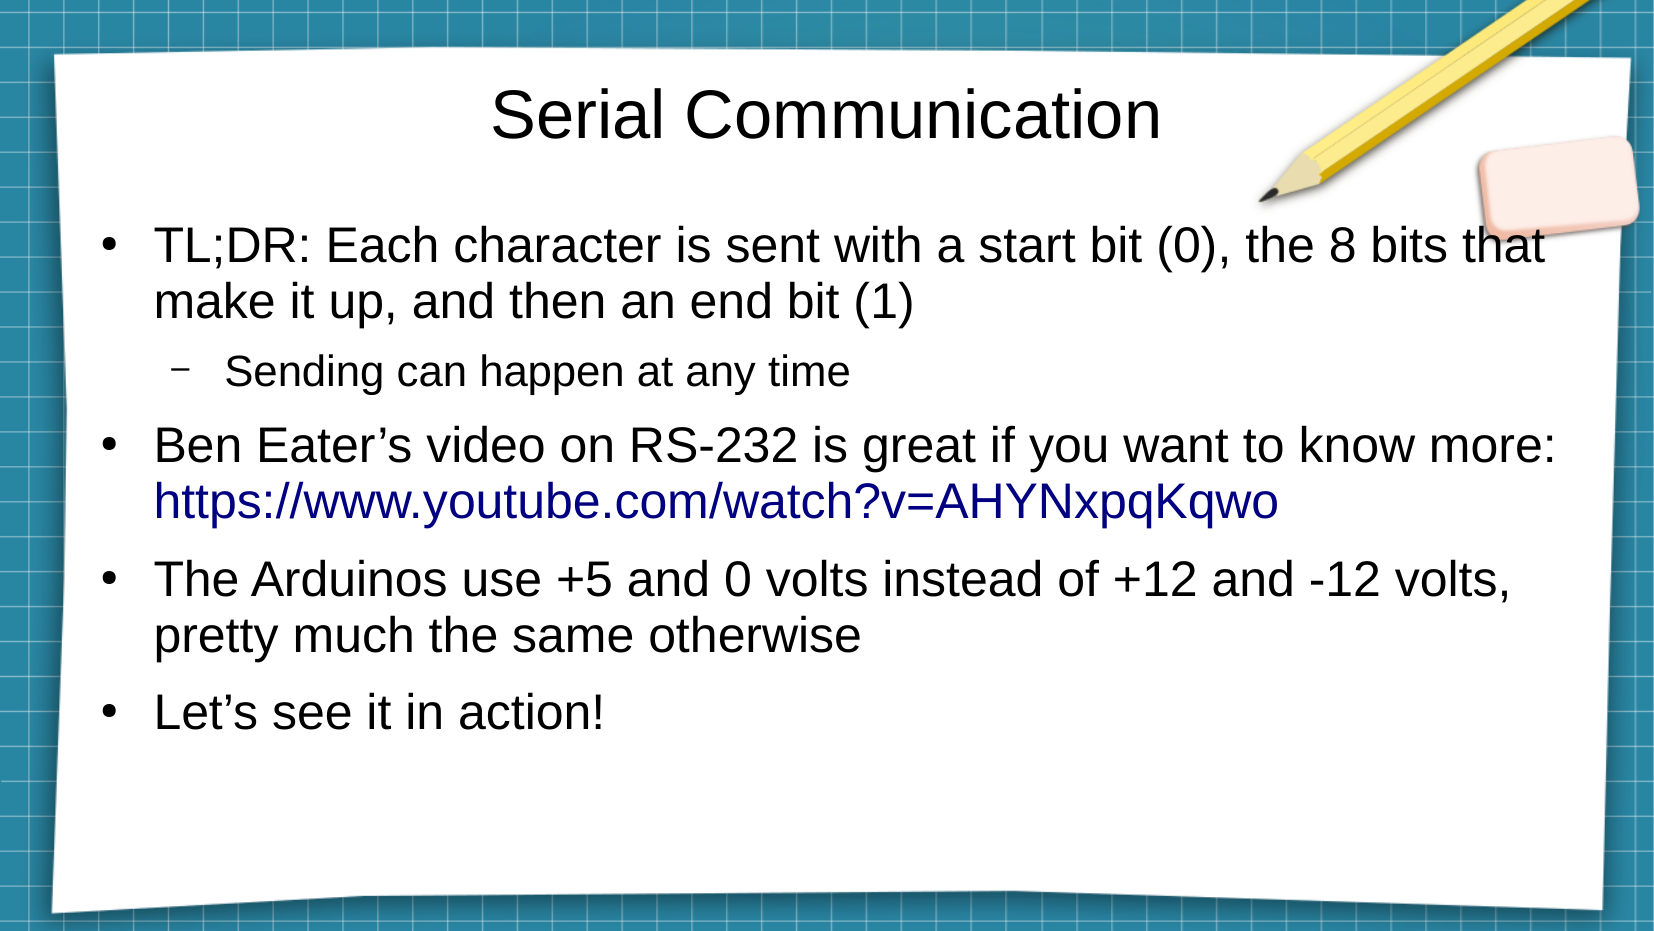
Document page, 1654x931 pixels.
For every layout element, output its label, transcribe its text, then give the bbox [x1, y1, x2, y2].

title Serial Communication [82, 37, 1571, 193]
list TL;DR: Each character is sent with a start bit (0), the 8 bits that make it up, and then an end bit (1) Sending can happen at any time Ben Eater’s video on RS-232 is great if you want to know more:https://www.youtube.com/watch?v=AHYNxpqKqwo The Arduinos use +5 and 0 volts instead of +12 and -12 volts, pretty much the same otherwise Let’s see it in action! [82, 217, 1571, 758]
picture [0, 0, 1654, 931]
